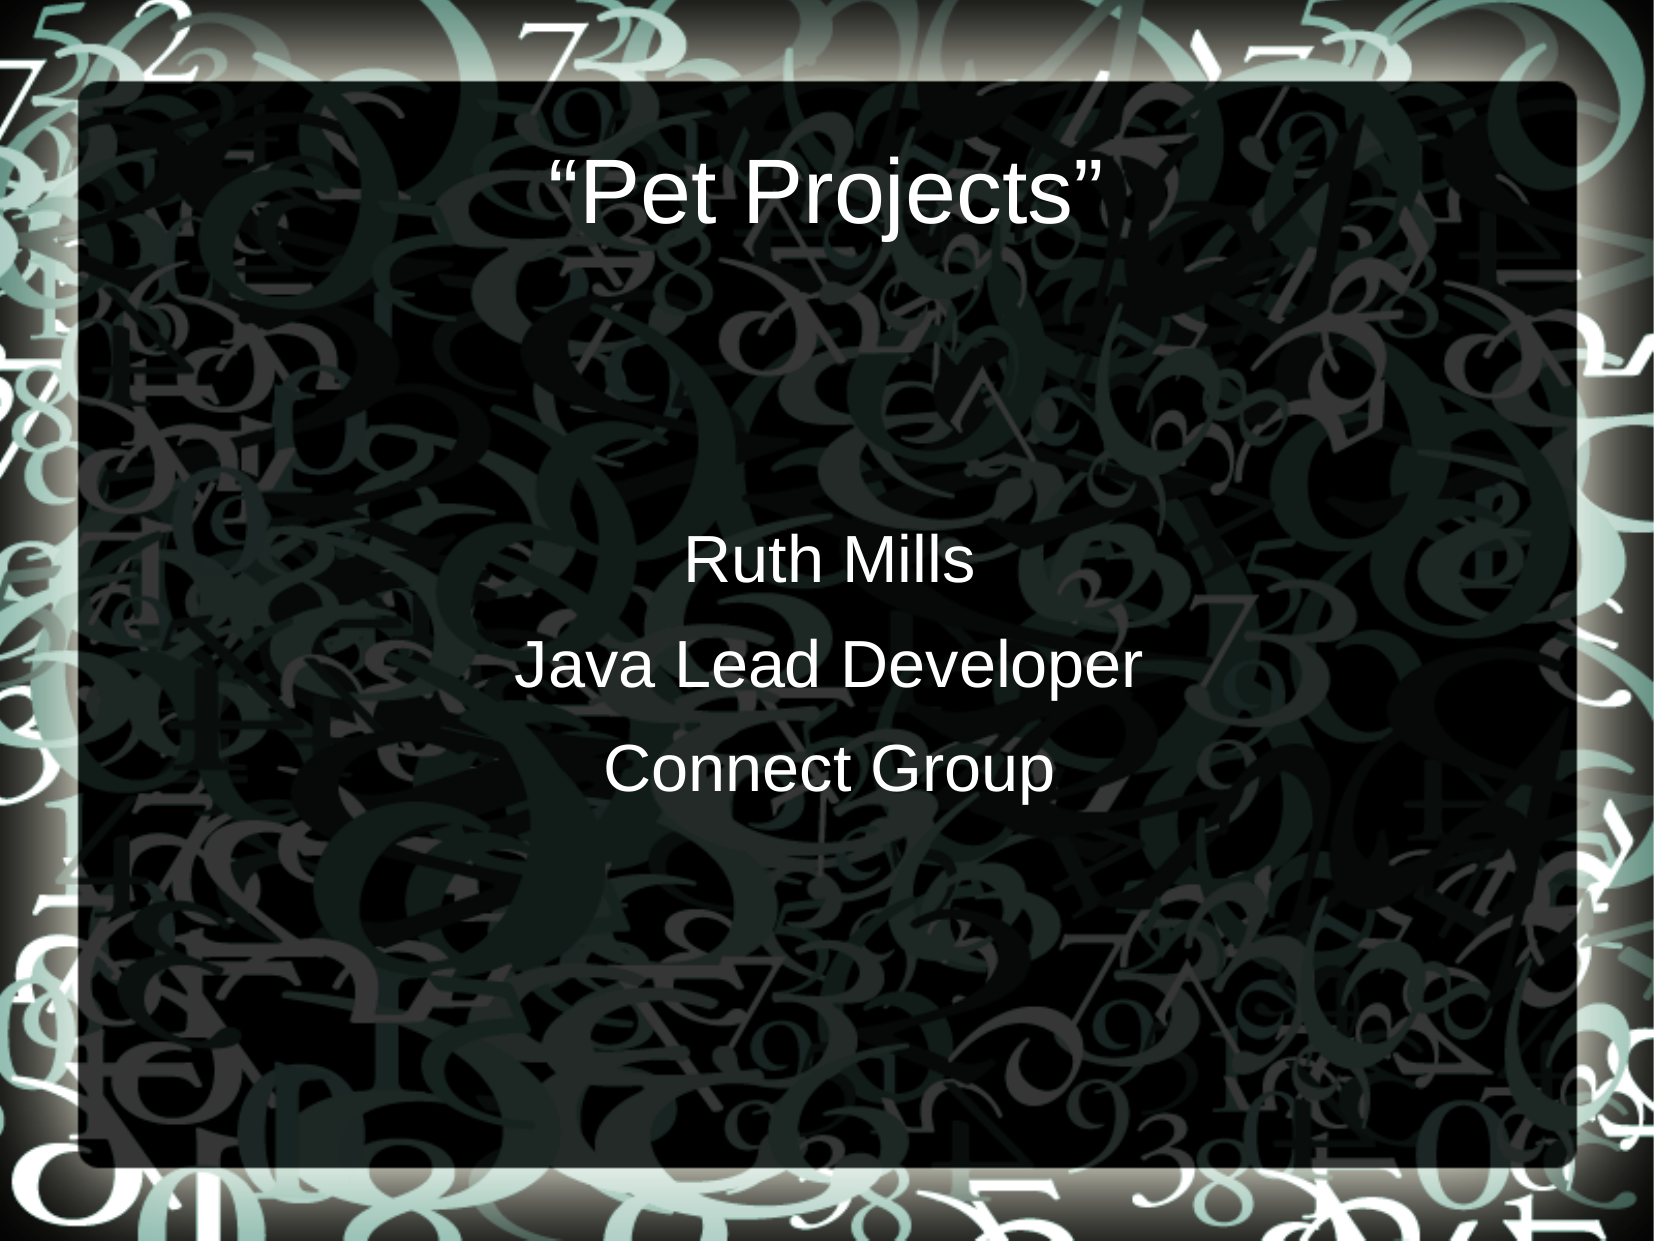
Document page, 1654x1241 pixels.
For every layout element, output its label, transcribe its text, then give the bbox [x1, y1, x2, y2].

list Ruth Mills Java Lead Developer Connect Group [118, 313, 1542, 1028]
title “Pet Projects” [82, 88, 1571, 296]
picture [0, 0, 1654, 1241]
